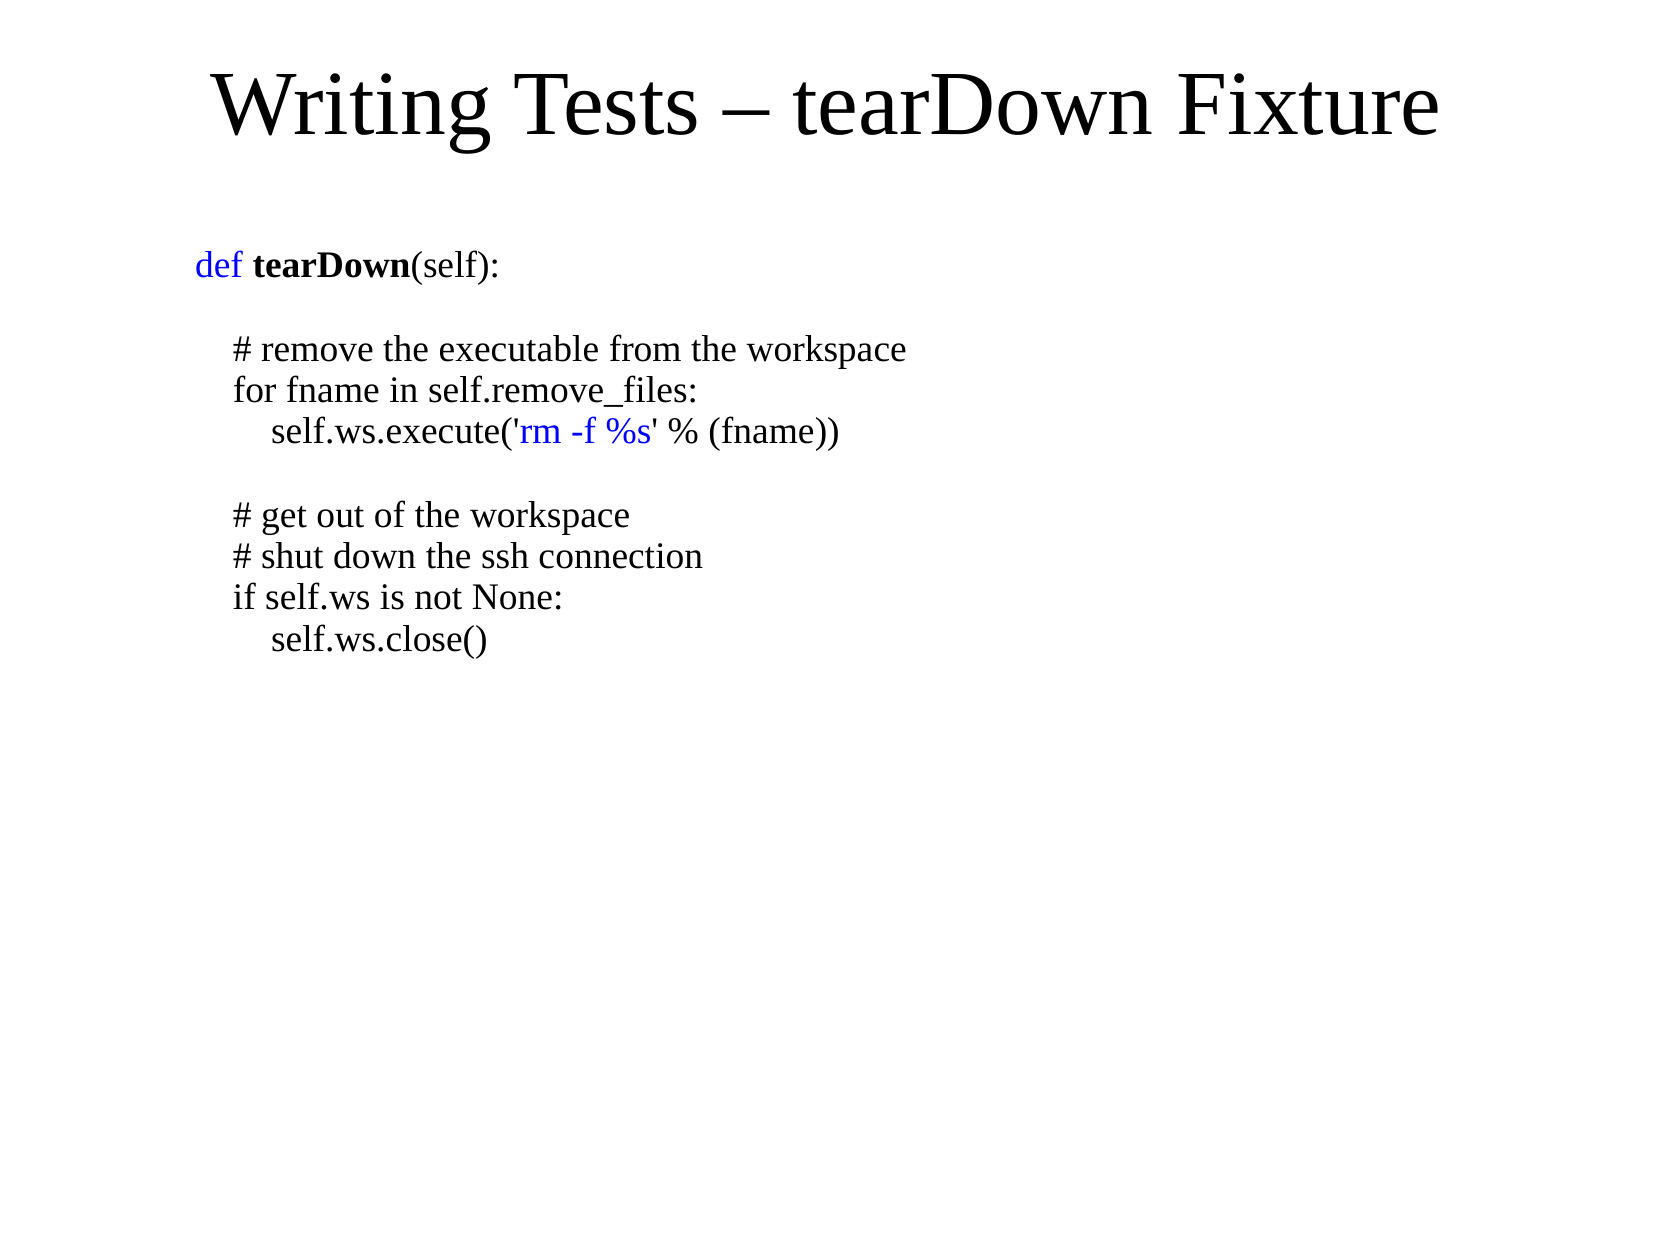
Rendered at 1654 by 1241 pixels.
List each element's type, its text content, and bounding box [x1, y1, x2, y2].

title Writing Tests – tearDown Fixture [82, 52, 1571, 155]
text_box def tearDown(self): # remove the executable from the workspace for fname in self.remove_files: self.ws.execute('rm -f %s' % (fname)) # get out of the workspace # shut down the ssh connection if self.ws is not None: self.ws.close() [142, 237, 1636, 668]
